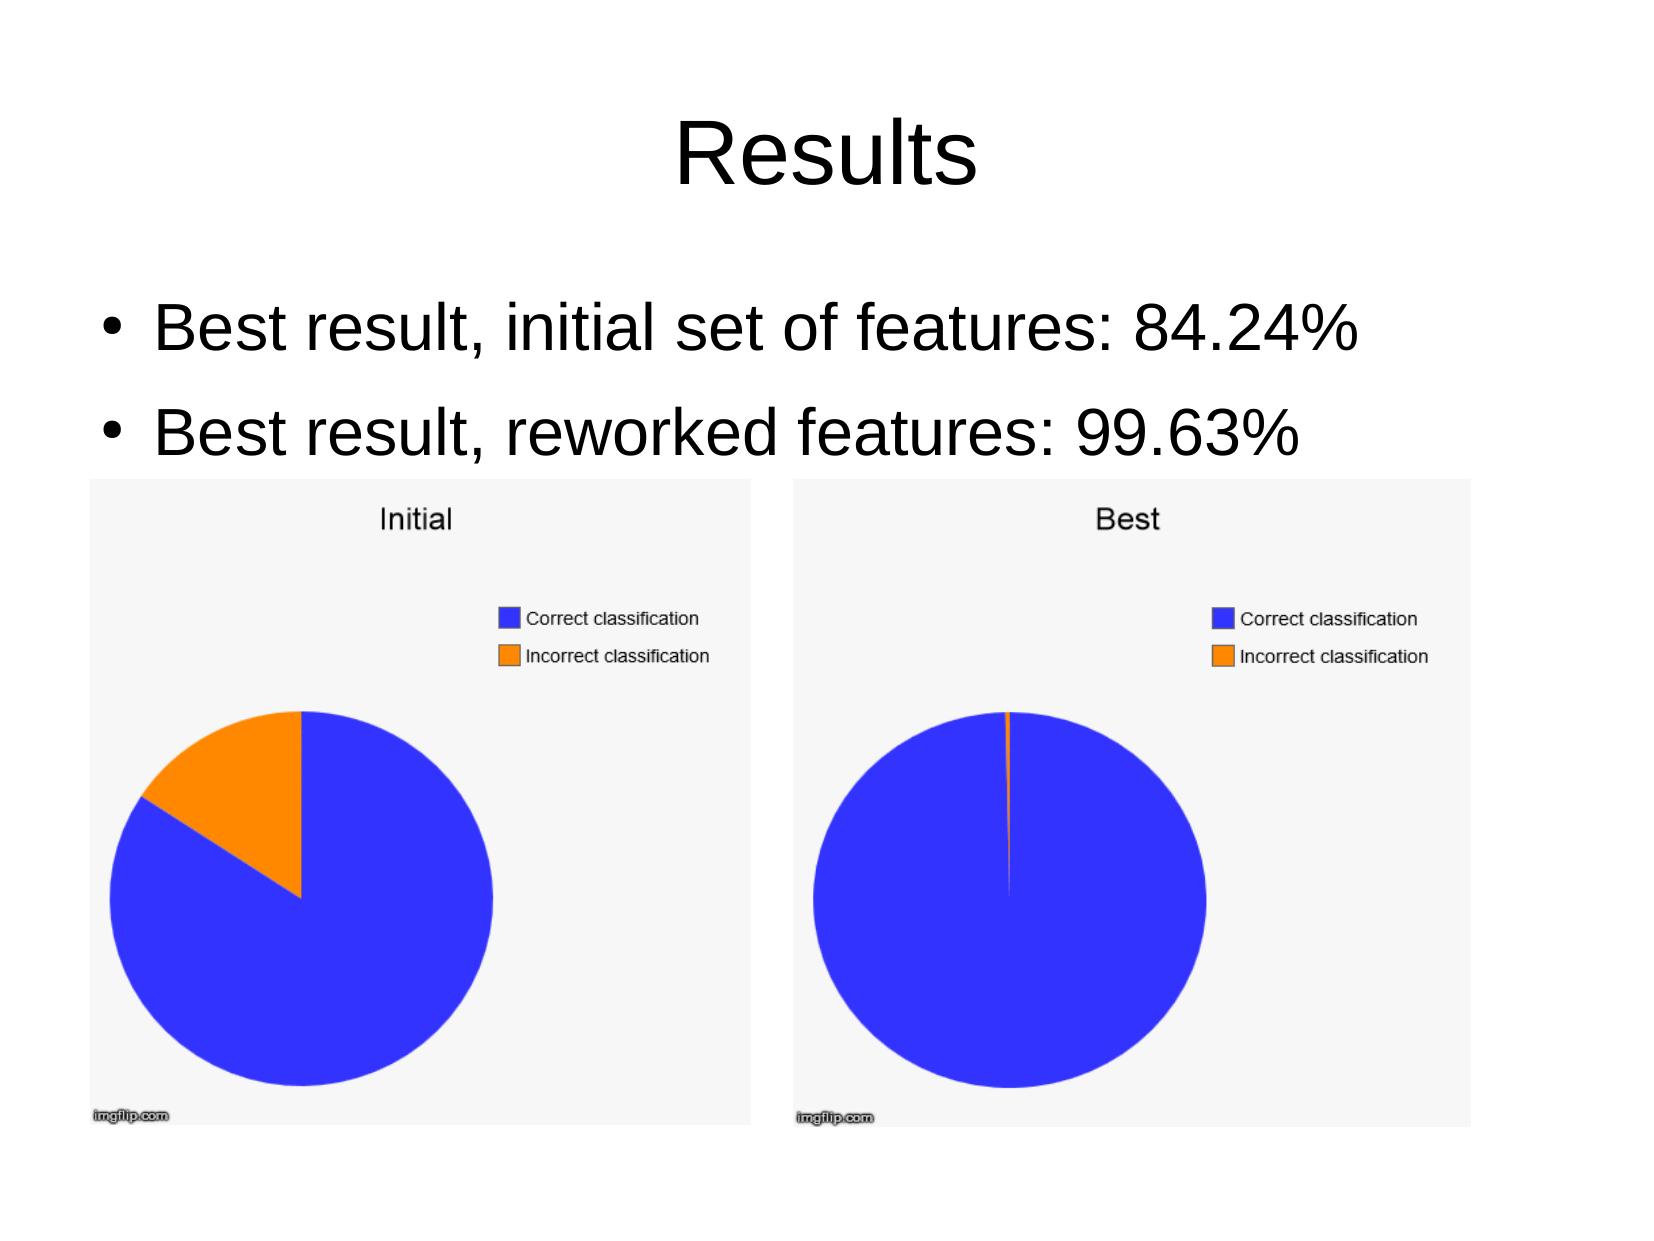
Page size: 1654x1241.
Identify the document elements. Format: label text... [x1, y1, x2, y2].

picture [793, 479, 1471, 1127]
picture [90, 479, 751, 1126]
list Best result, initial set of features: 84.24% Best result, reworked features: 99.63% [82, 290, 1571, 1010]
title Results [82, 49, 1571, 257]
